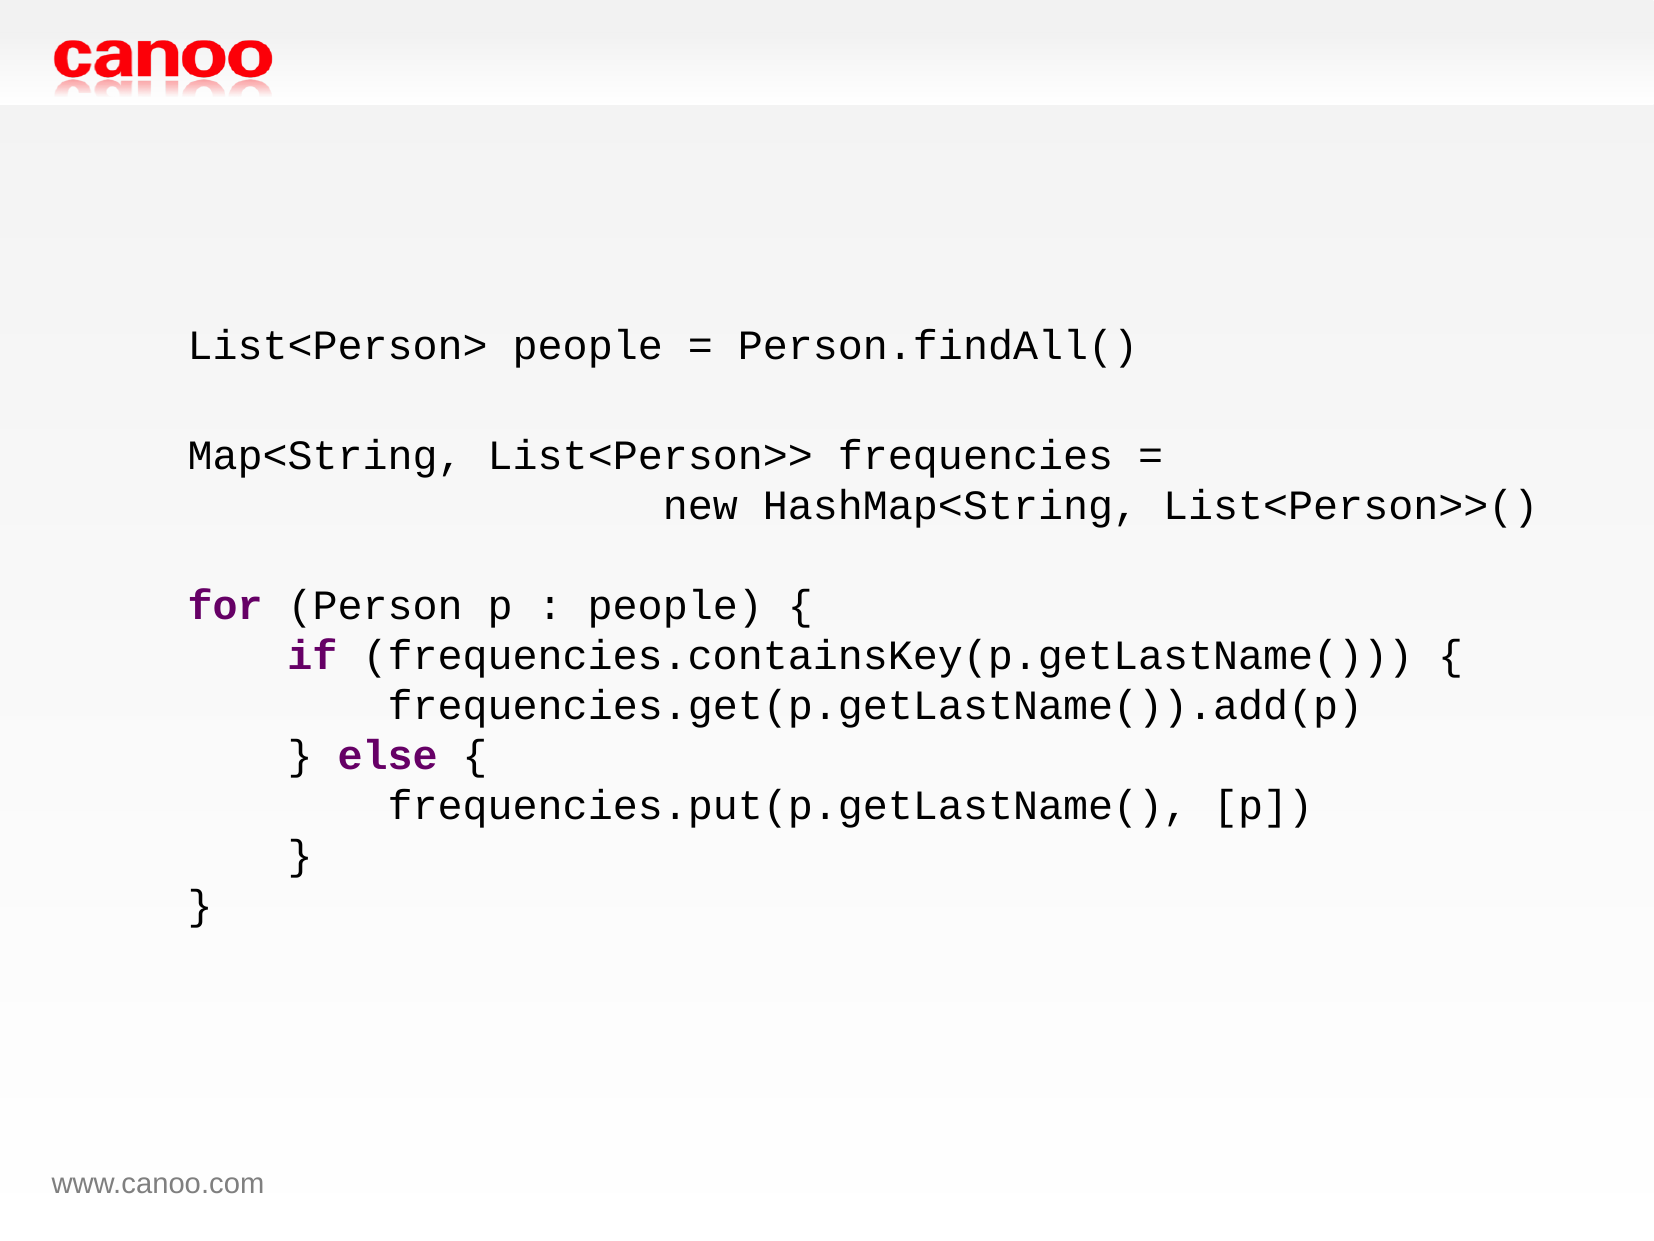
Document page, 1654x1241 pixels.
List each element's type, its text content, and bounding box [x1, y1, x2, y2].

text_box List<Person> people = Person.findAll() Map<String, List<Person>> frequencies = new HashMap<String, List<Person>>() for (Person p : people) { if (frequencies.containsKey(p.getLastName())) { frequencies.get(p.getLastName()).add(p) } else { frequencies.put(p.getLastName(), [p]) } } [187, 145, 1609, 1101]
picture [51, 37, 273, 119]
